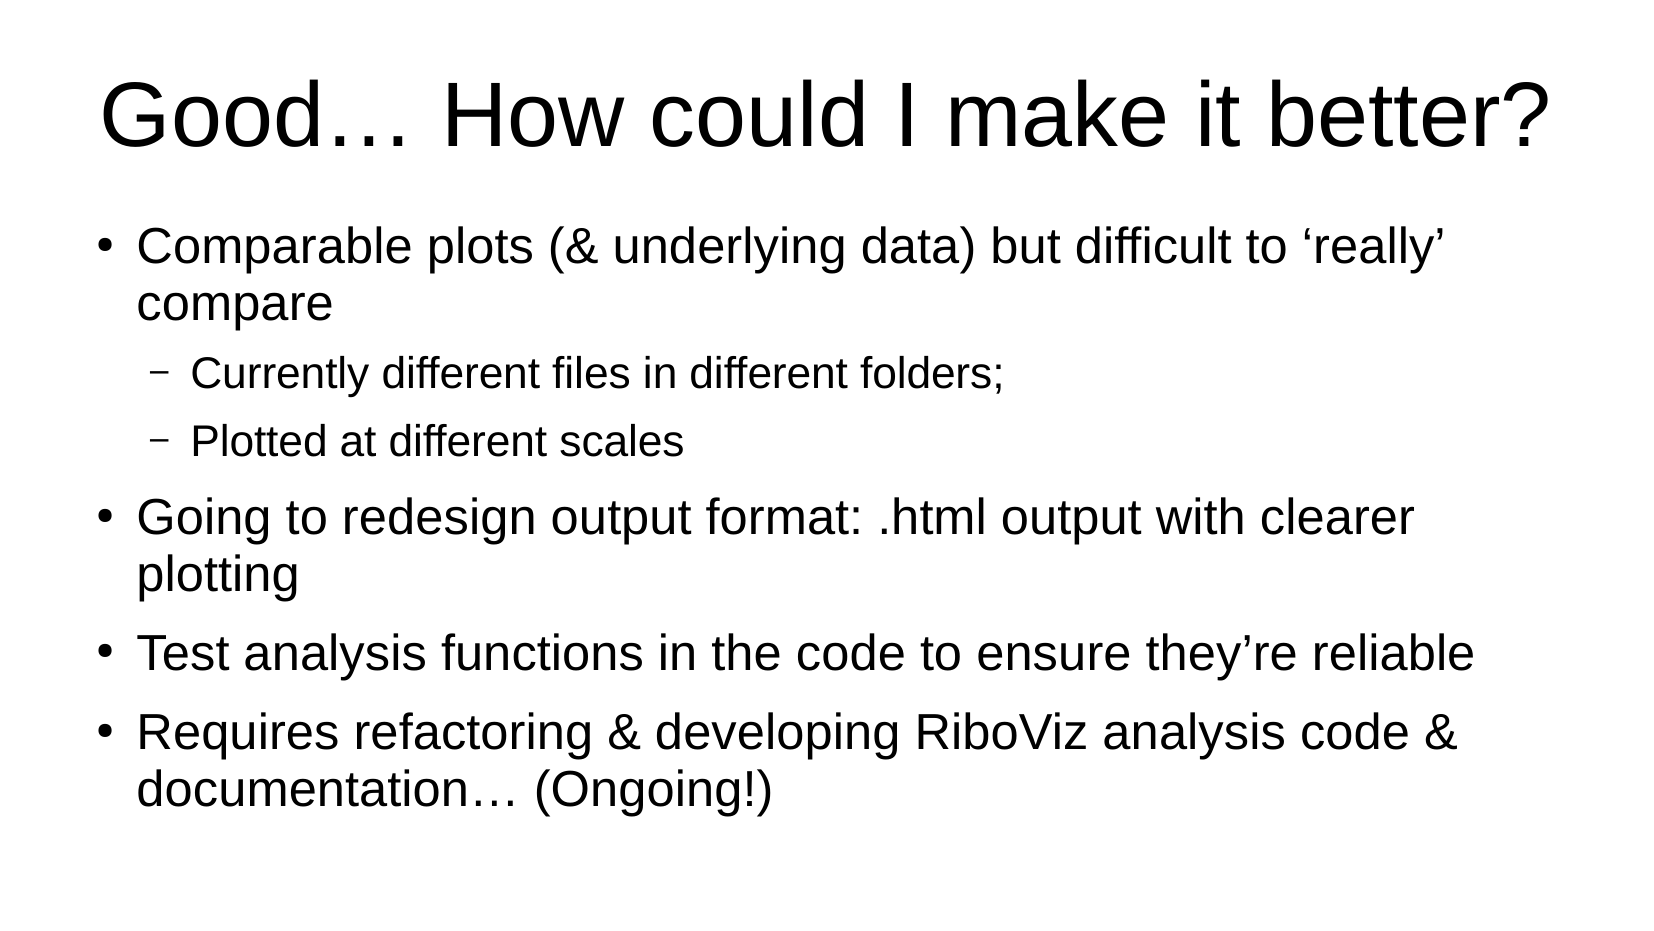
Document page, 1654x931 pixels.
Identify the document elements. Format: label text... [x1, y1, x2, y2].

list Comparable plots (& underlying data) but difficult to ‘really’ compare Currently different files in different folders; Plotted at different scales Going to redesign output format: .html output with clearer plotting Test analysis functions in the code to ensure they’re reliable Requires refactoring & developing RiboViz analysis code & documentation… (Ongoing!) [82, 217, 1571, 827]
title Good… How could I make it better? [82, 12, 1571, 217]
